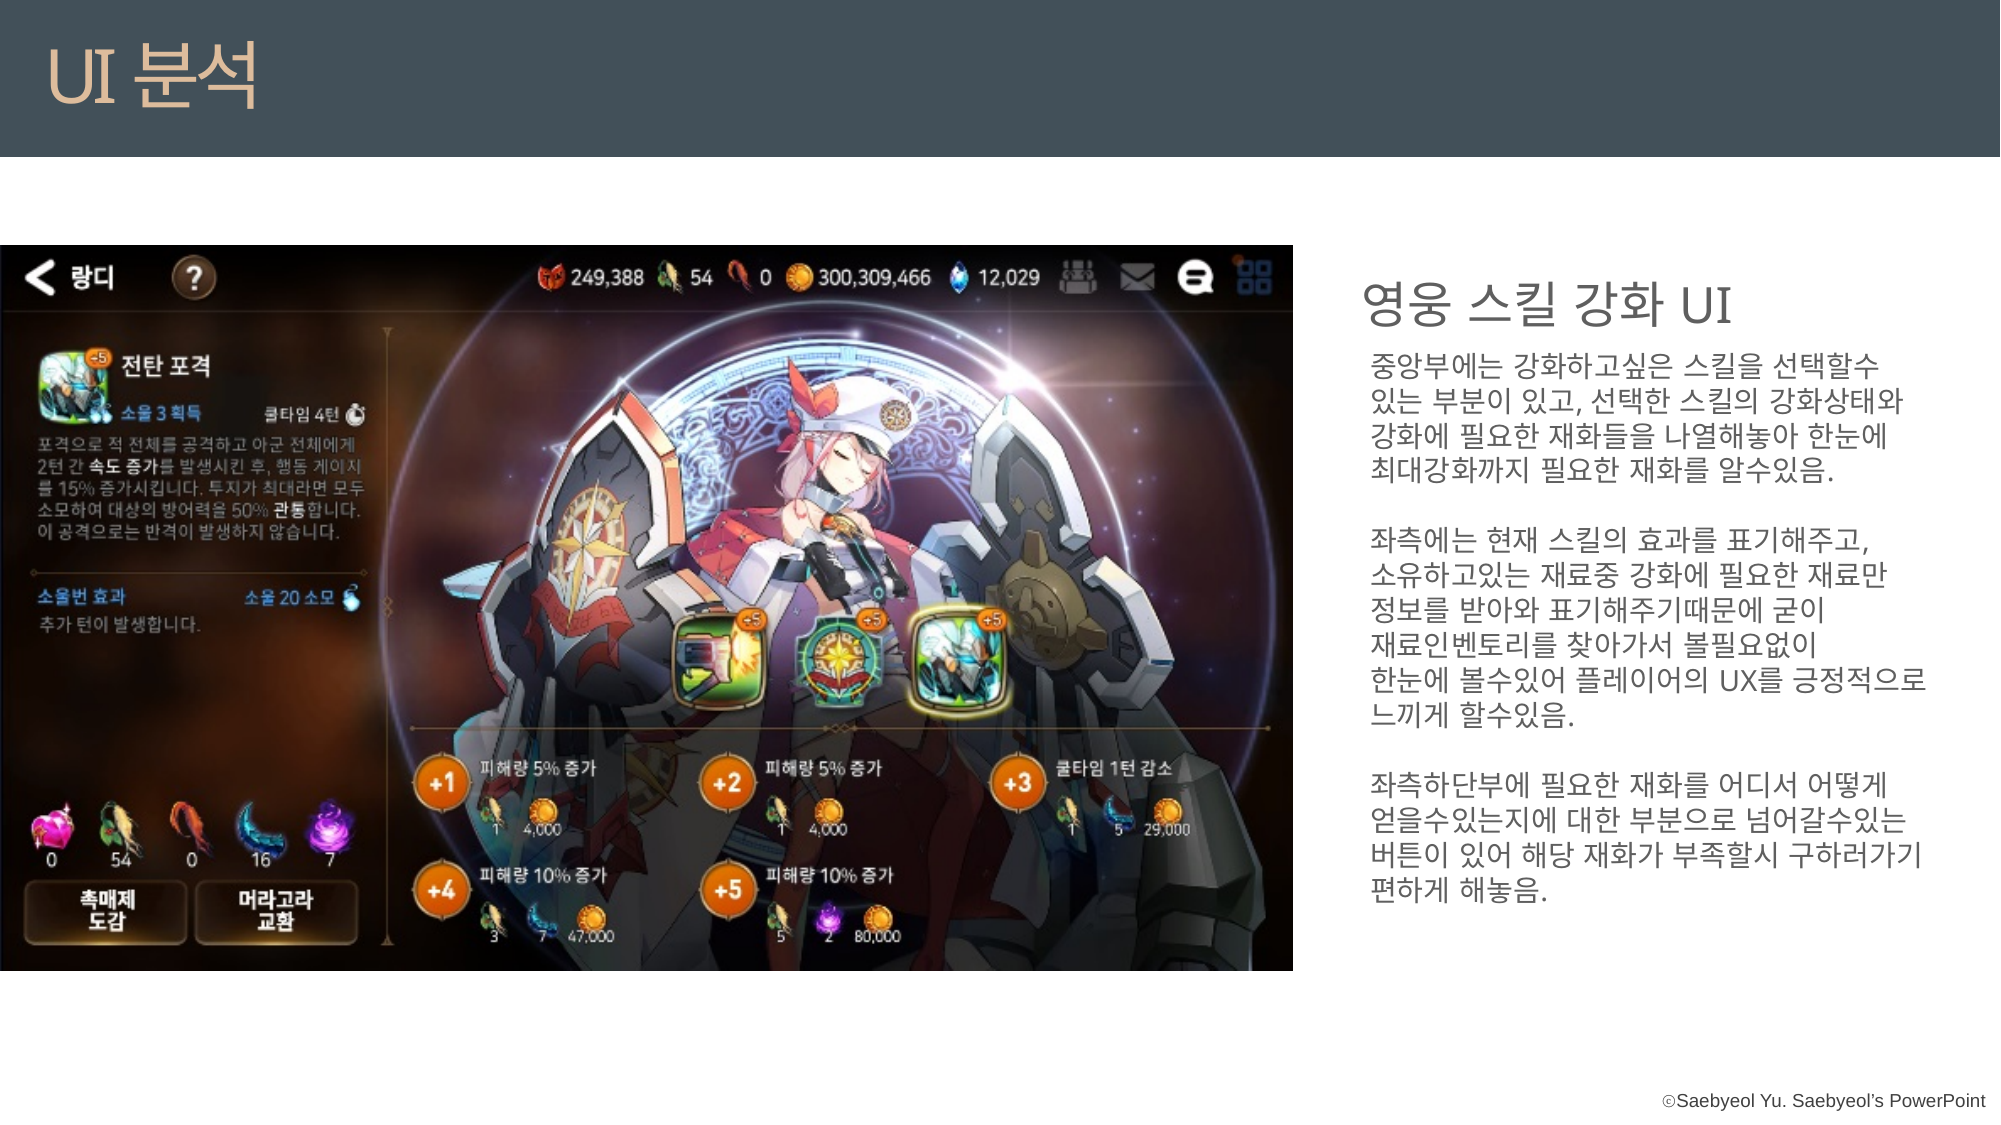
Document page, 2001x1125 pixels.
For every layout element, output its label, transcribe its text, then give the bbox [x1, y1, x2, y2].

picture [0, 245, 1293, 971]
text_box [0, 0, 2000, 157]
text_box 영웅 스킬 강화 UI [1346, 265, 1748, 341]
text_box UI 분석 [29, 20, 705, 126]
text_box 중앙부에는 강화하고싶은 스킬을 선택할수 있는 부분이 있고, 선택한 스킬의 강화상태와 강화에 필요한 재화들을 나열해놓아 한눈에 최대강화까지 필요한 재화를 알수있음. 좌측에는 현재 스킬의 효과를 표기해주고, 소유하고있는 재료중 강화에 필요한 재료만 정보를 받아와 표기해주기때문에 굳이 재료인벤토리를 찾아가서 볼필요없이 한눈에 볼수있어 플레이어의 UX를 긍정적으로 느끼게 할수있음. 좌측하단부에 필요한 재화를 어디서 어떻게 얻을수있는지에 대한 부분으로 넘어갈수있는 버튼이 있어 해당 재화가 부족할시 구하러가기 편하게 해놓음. [1355, 340, 1943, 915]
